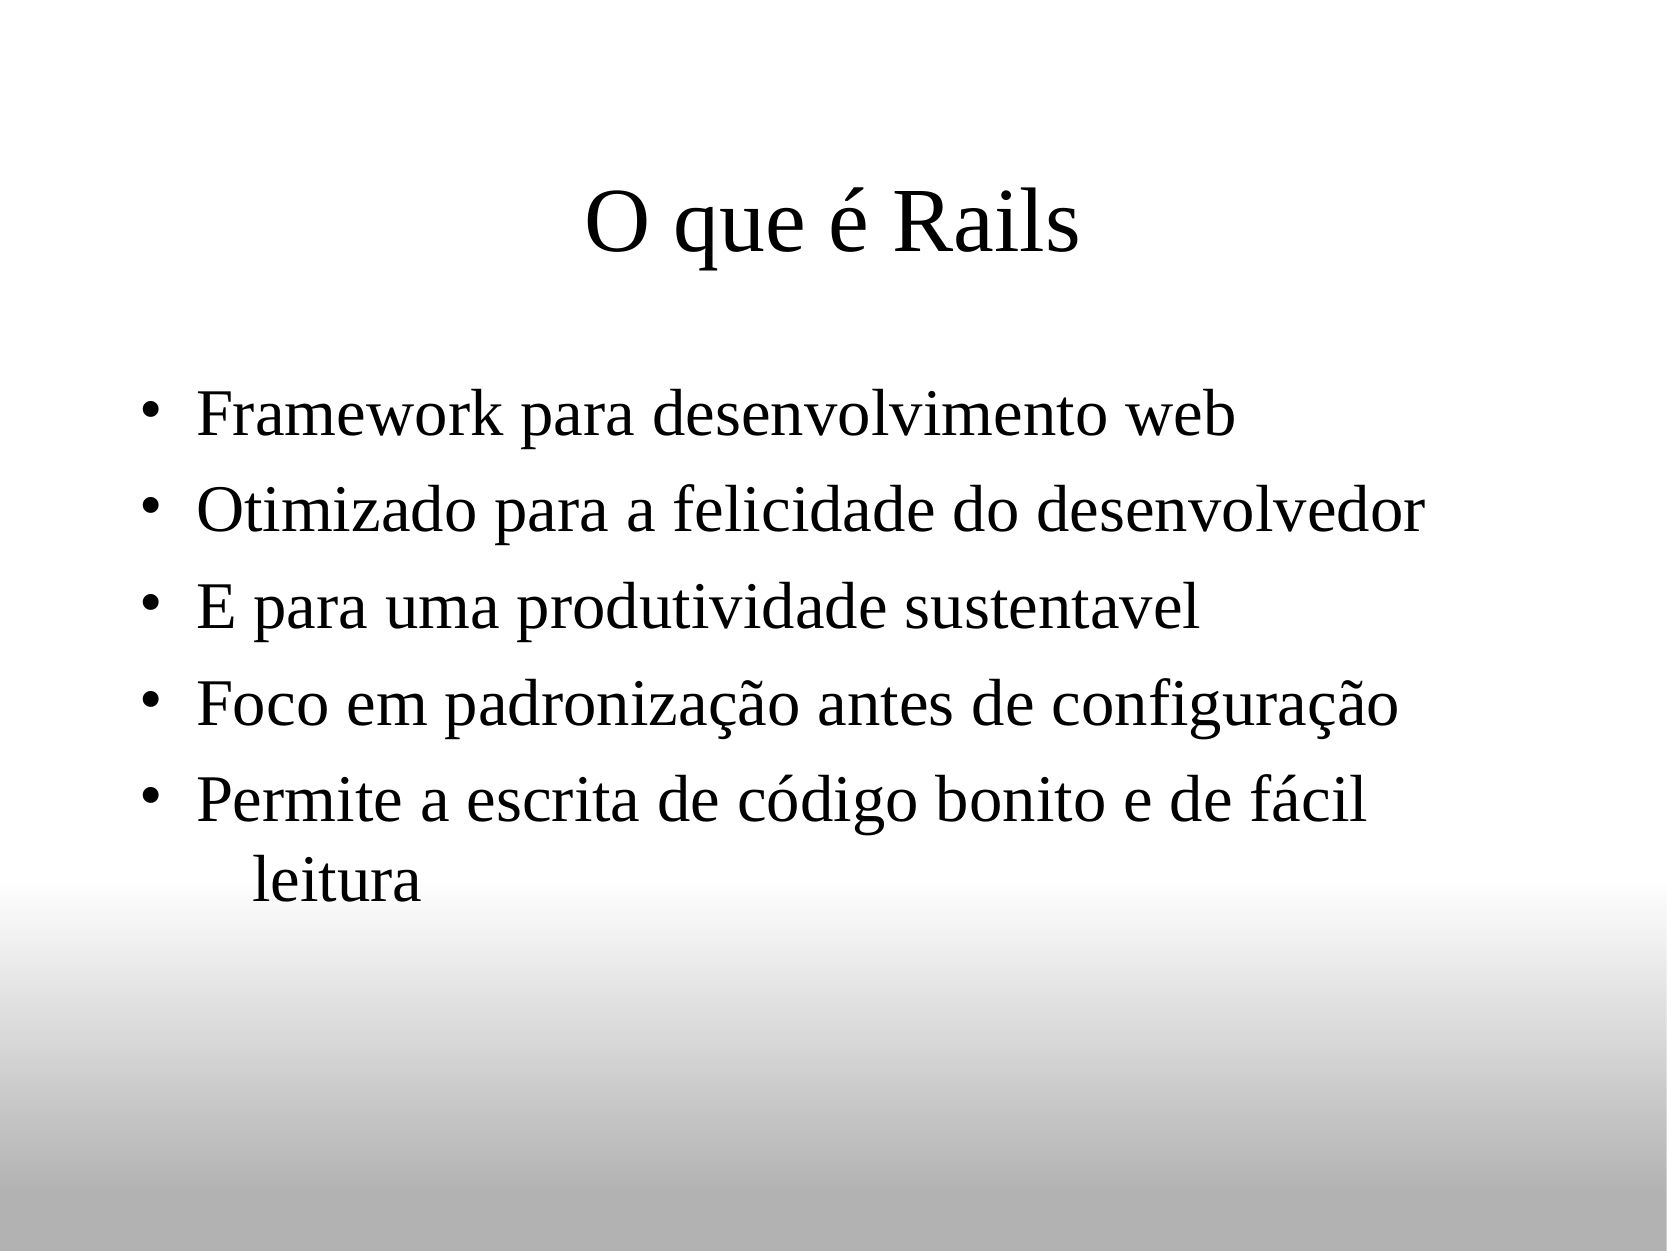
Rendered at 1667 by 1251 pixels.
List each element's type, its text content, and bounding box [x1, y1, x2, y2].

title O que é Rails [125, 97, 1542, 333]
picture [0, 0, 1667, 1251]
list Framework para desenvolvimento web Otimizado para a felicidade do desenvolvedor E para uma produtividade sustentavel Foco em padronização antes de configuração Permite a escrita de código bonito e de fácil leitura [125, 360, 1542, 1112]
